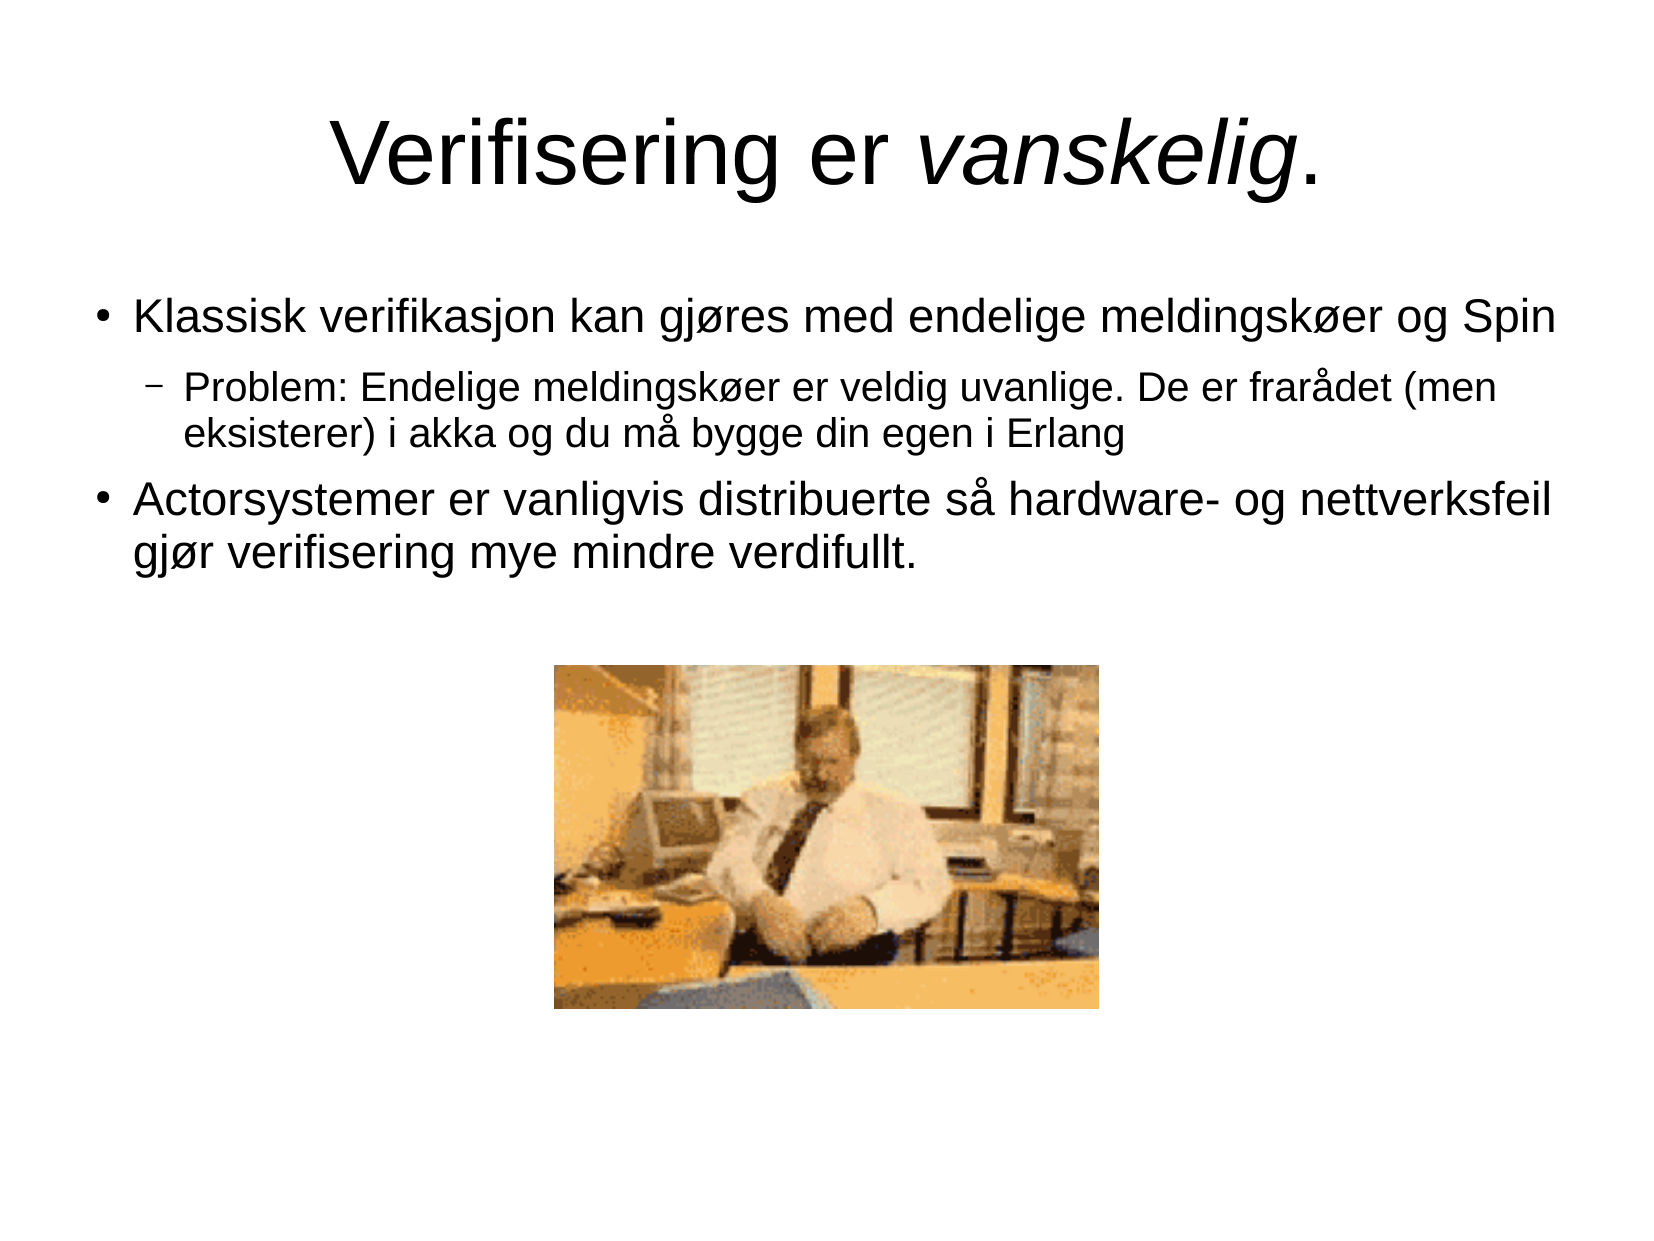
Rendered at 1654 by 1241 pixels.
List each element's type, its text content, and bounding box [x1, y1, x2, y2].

list Klassisk verifikasjon kan gjøres med endelige meldingskøer og Spin Problem: Endelige meldingskøer er veldig uvanlige. De er frarådet (men eksisterer) i akka og du må bygge din egen i Erlang Actorsystemer er vanligvis distribuerte så hardware- og nettverksfeil gjør verifisering mye mindre verdifullt. [82, 290, 1571, 634]
title Verifisering er vanskelig. [82, 49, 1571, 257]
picture [554, 665, 1099, 1009]
